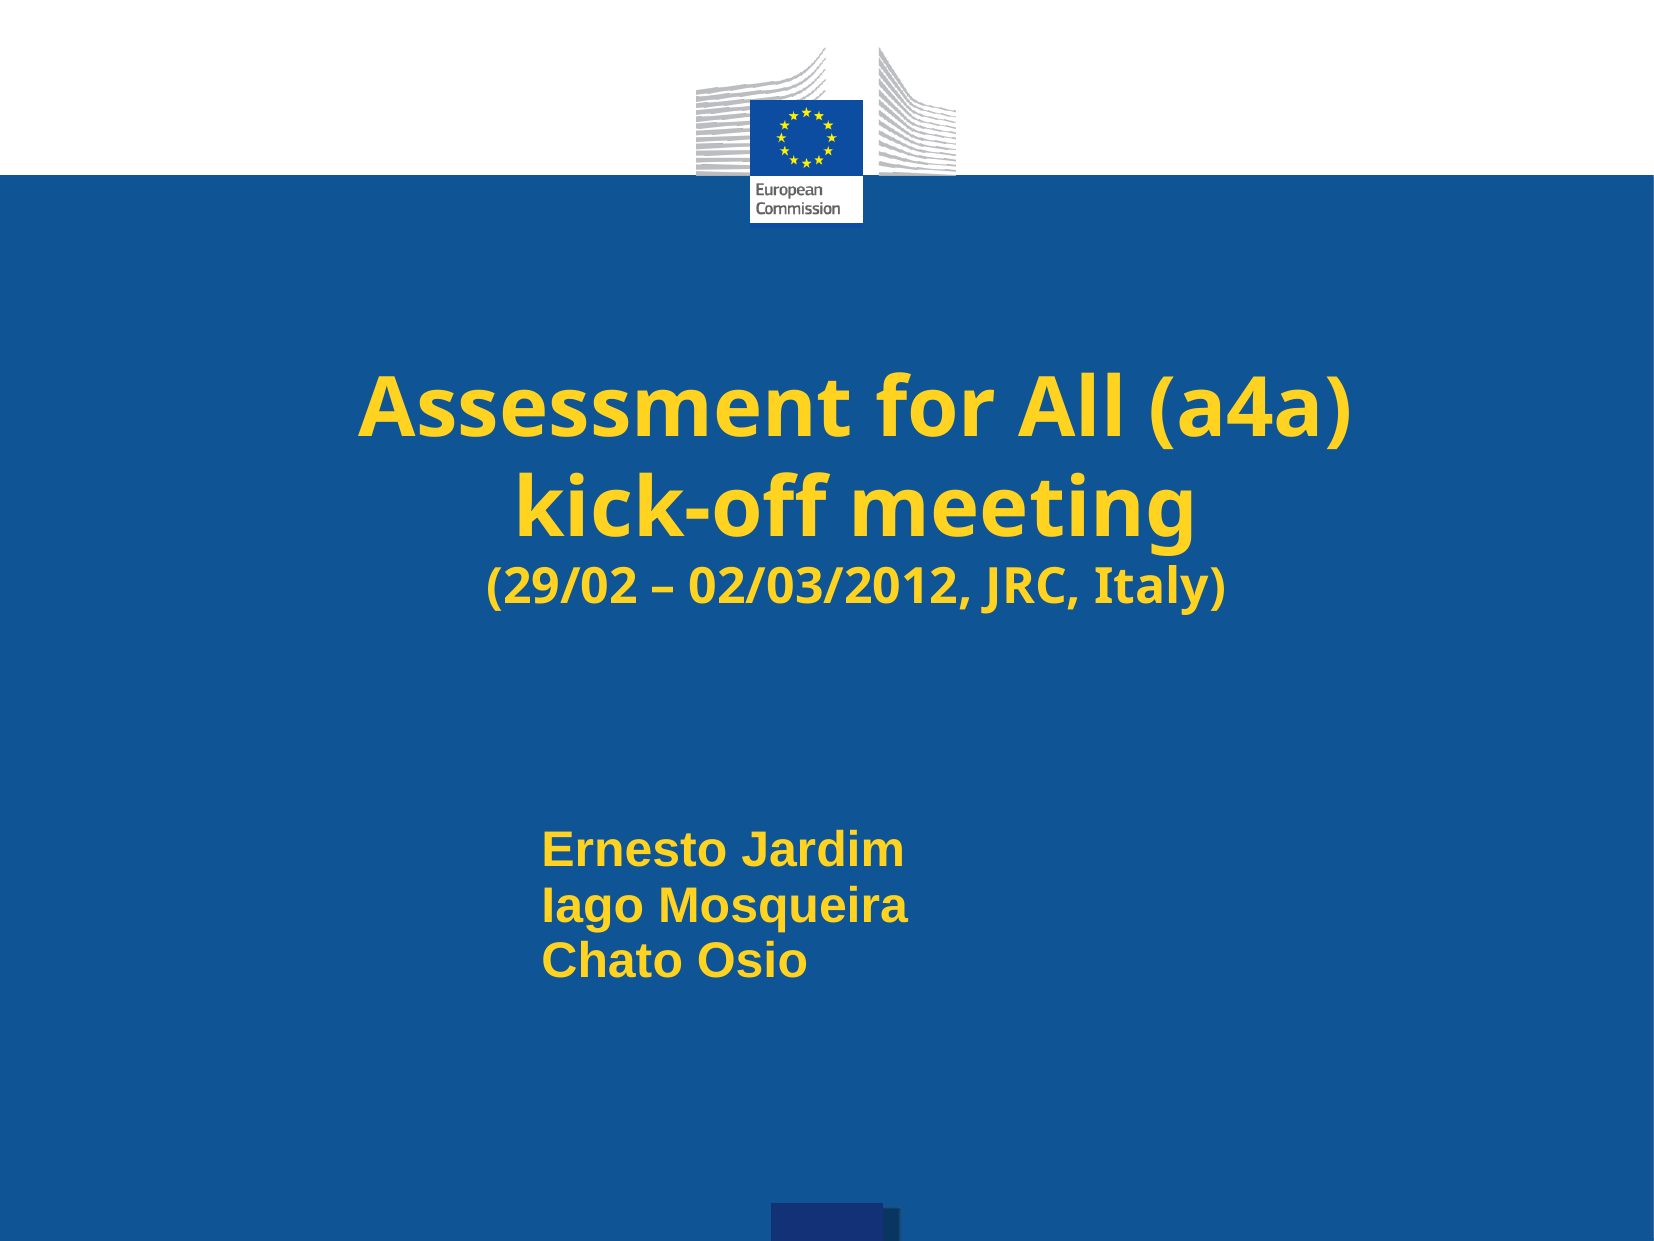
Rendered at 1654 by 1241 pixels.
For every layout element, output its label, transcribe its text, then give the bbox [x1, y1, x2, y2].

title Assessment for All (a4a) kick-off meeting (29/02 – 02/03/2012, JRC, Italy) [9, 303, 1644, 664]
text_box Ernesto Jardim Iago Mosqueira Chato Osio [526, 813, 1127, 997]
